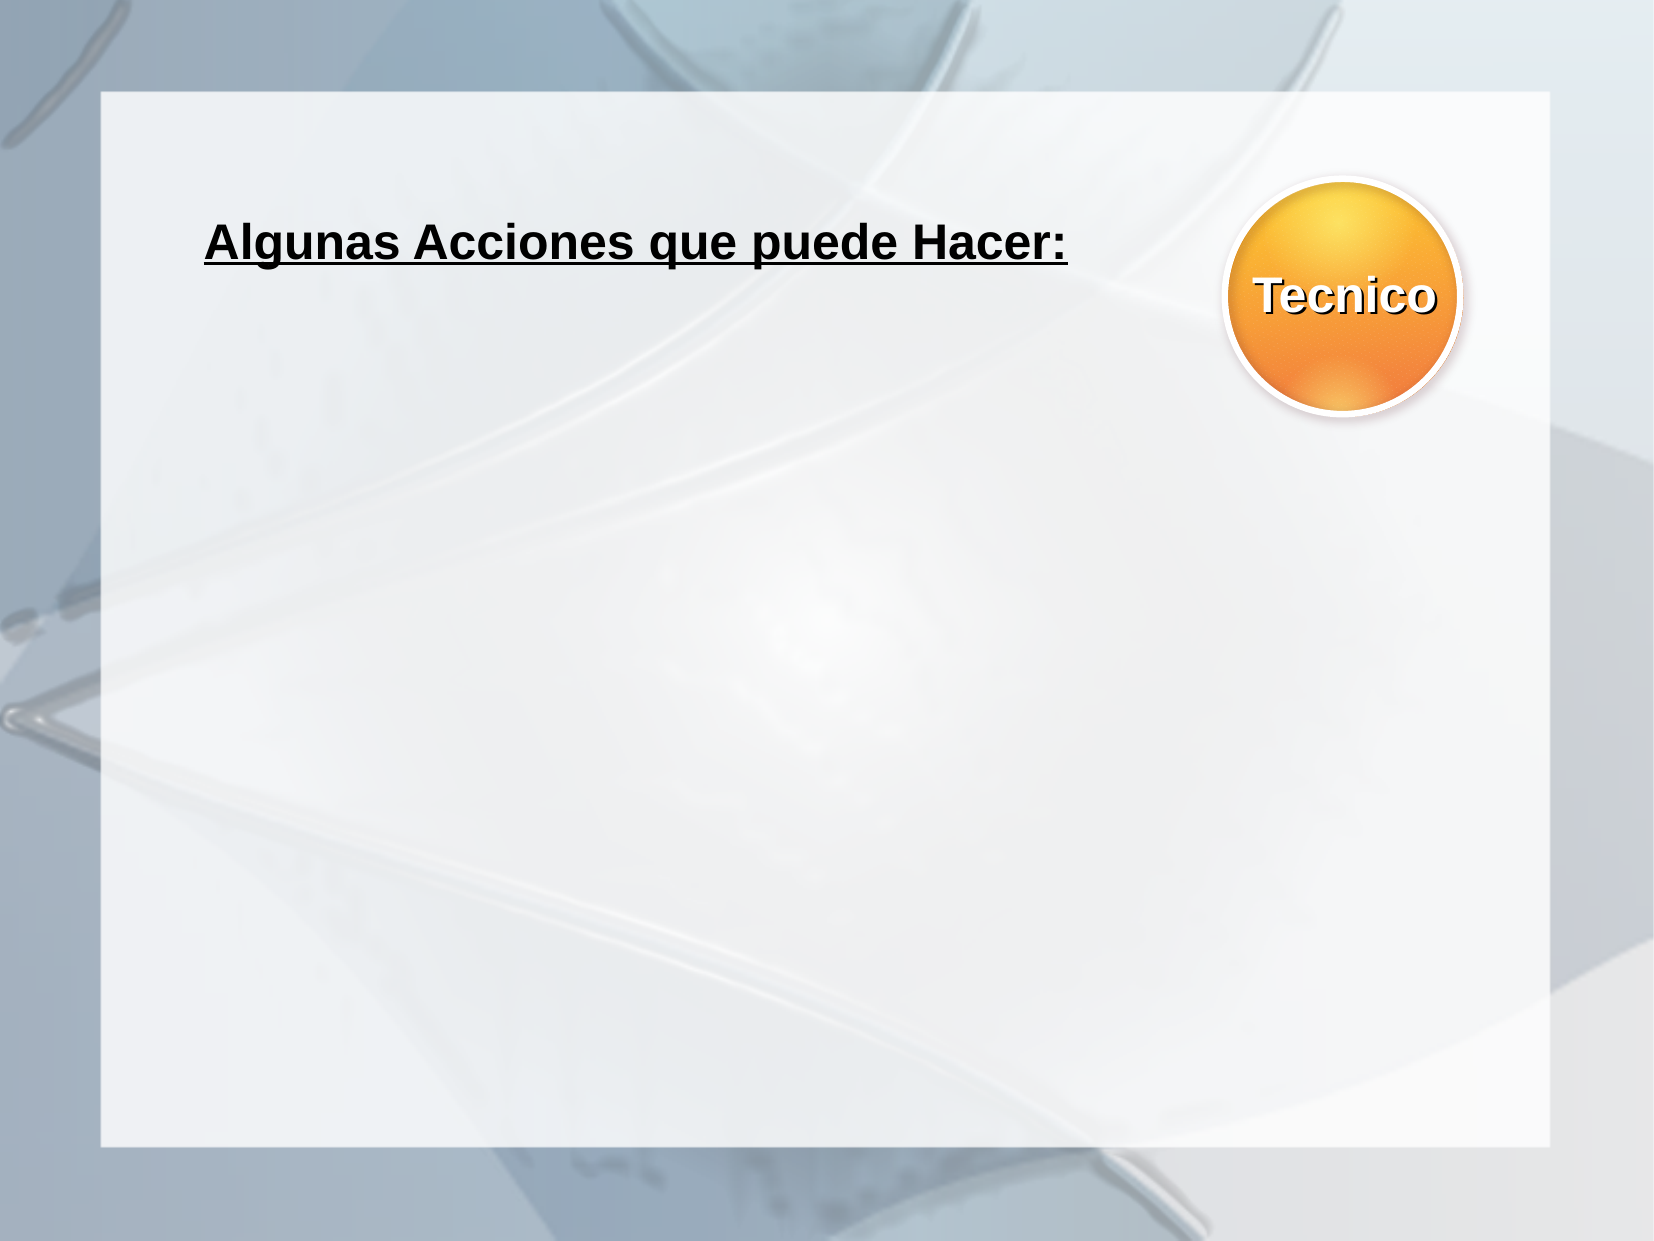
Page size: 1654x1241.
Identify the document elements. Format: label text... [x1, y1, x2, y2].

text_box Algunas Acciones que puede Hacer: [188, 206, 1123, 278]
picture [0, 0, 1654, 1241]
